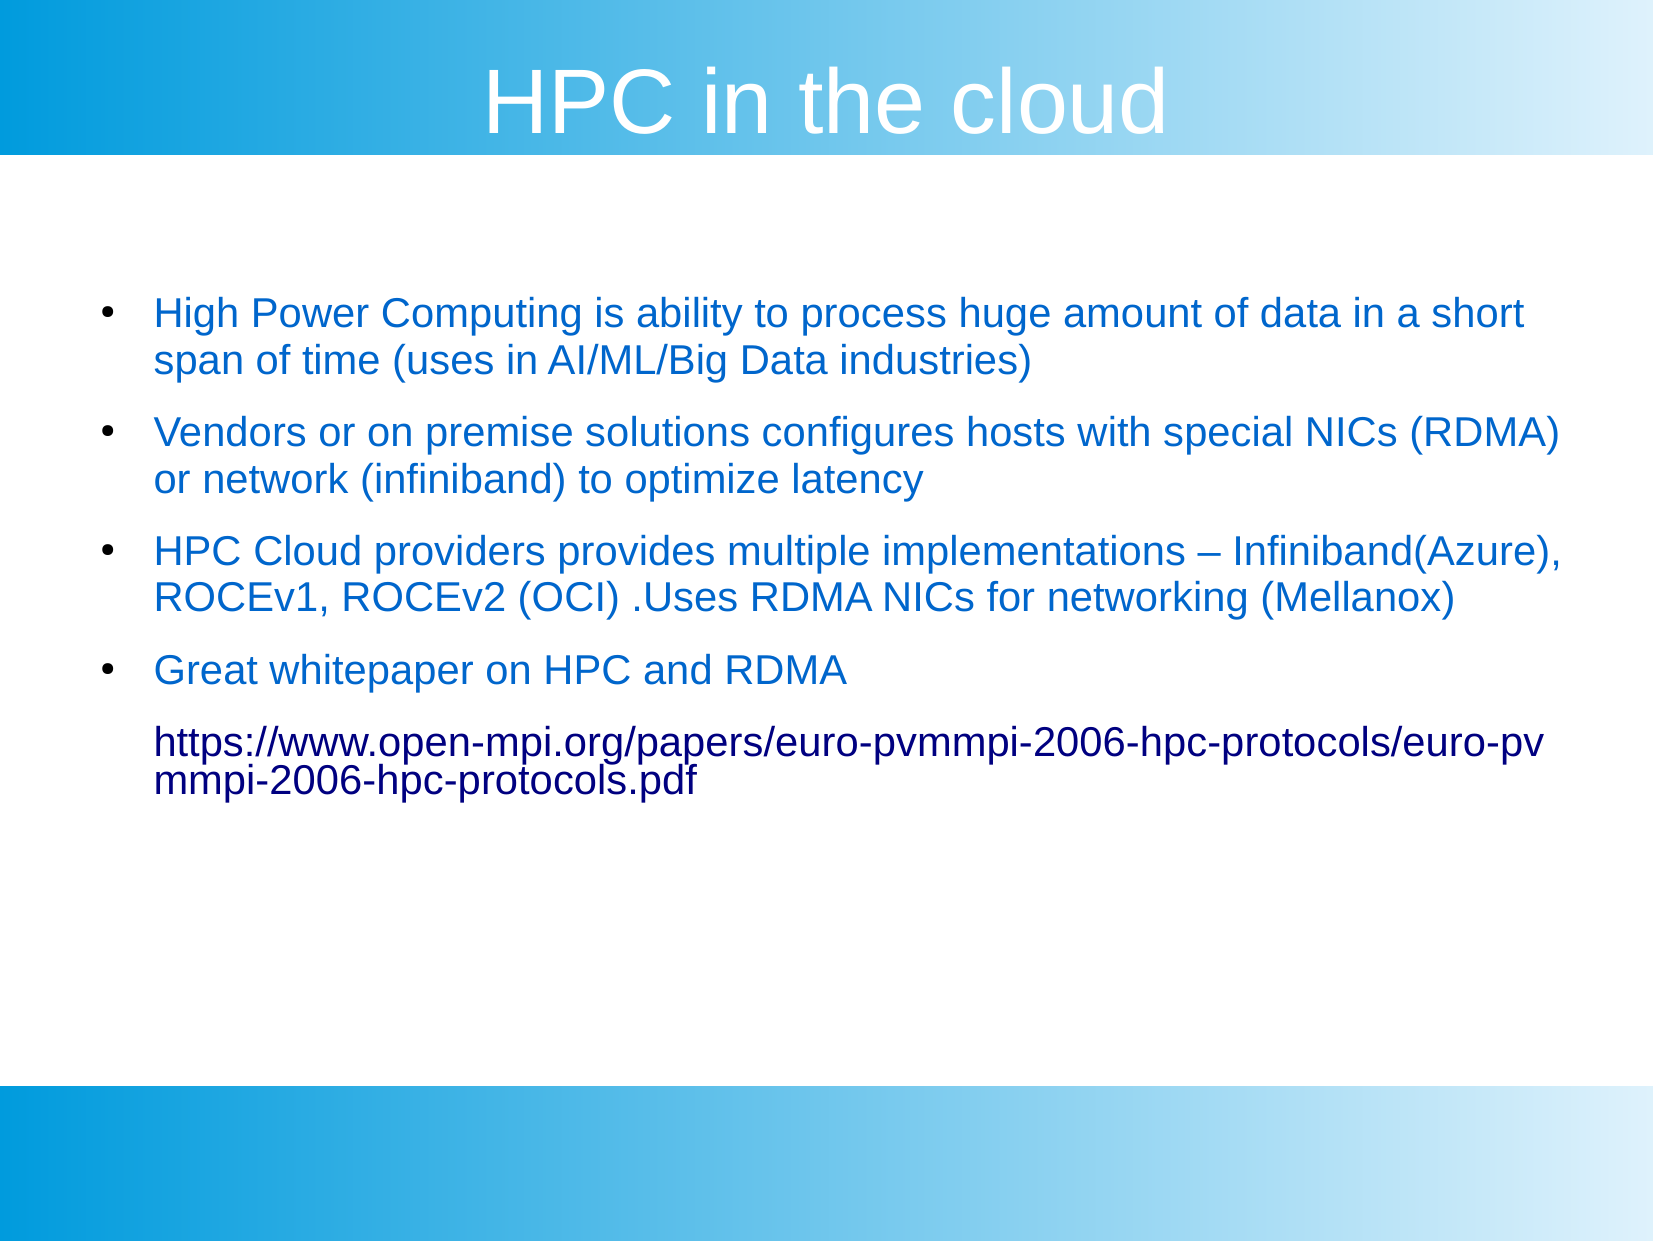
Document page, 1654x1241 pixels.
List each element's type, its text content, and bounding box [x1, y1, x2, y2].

list High Power Computing is ability to process huge amount of data in a short span of time (uses in AI/ML/Big Data industries) Vendors or on premise solutions configures hosts with special NICs (RDMA) or network (infiniband) to optimize latency HPC Cloud providers provides multiple implementations – Infiniband(Azure), ROCEv1, ROCEv2 (OCI) .Uses RDMA NICs for networking (Mellanox) Great whitepaper on HPC and RDMA https://www.open-mpi.org/papers/euro-pvmmpi-2006-hpc-protocols/euro-pvmmpi-2006-hpc-protocols.pdf [82, 290, 1571, 1010]
title HPC in the cloud [82, 49, 1571, 155]
